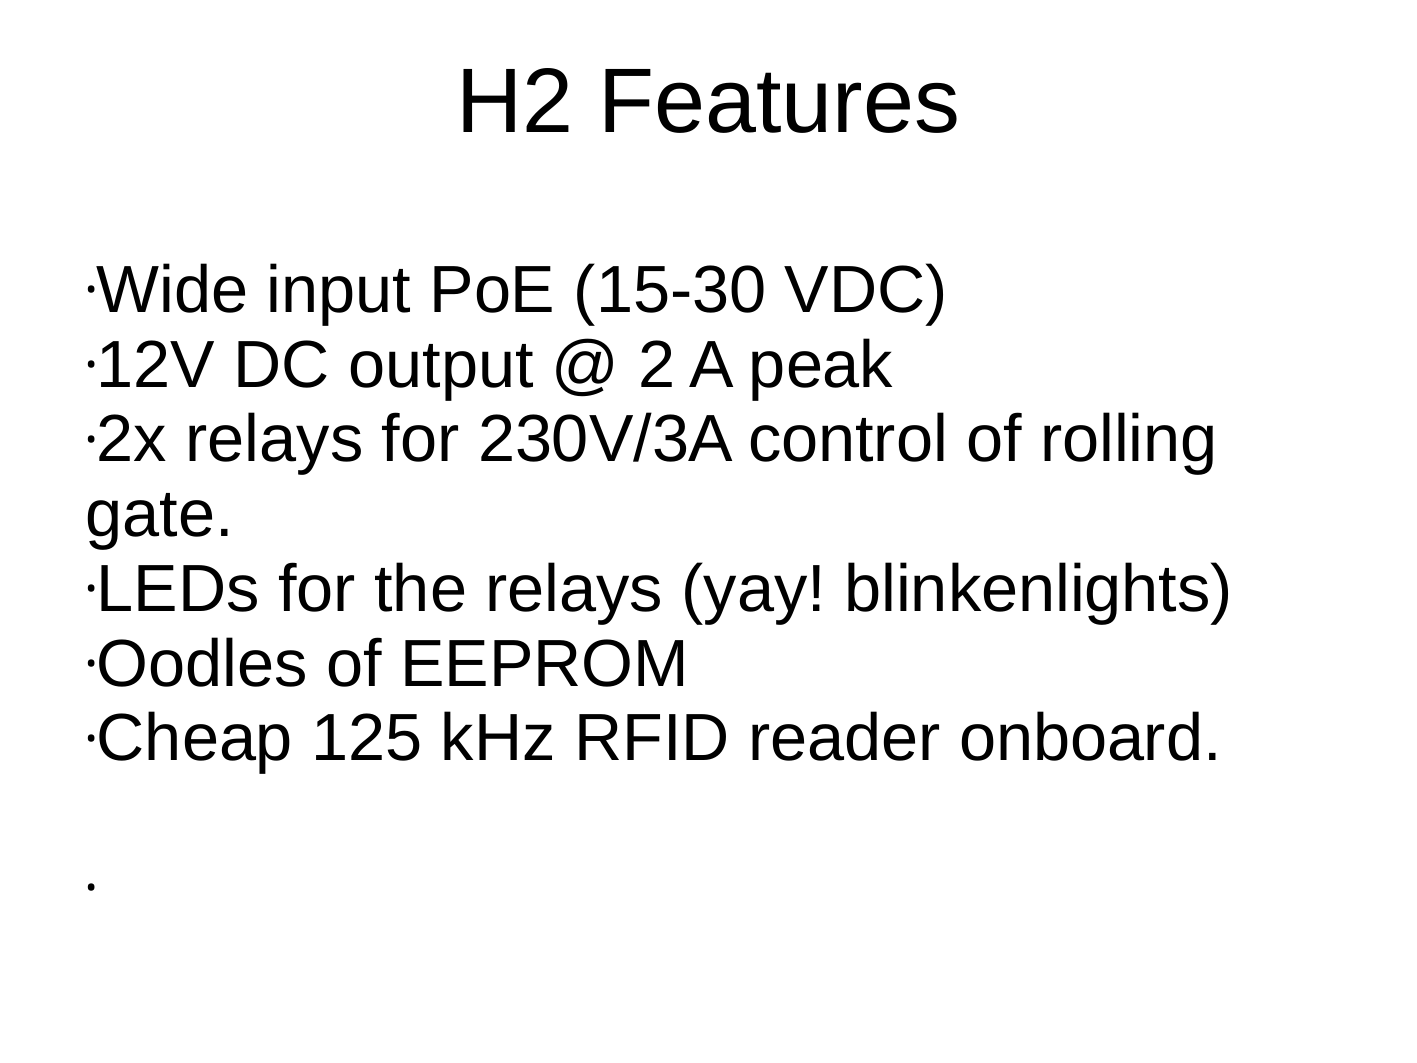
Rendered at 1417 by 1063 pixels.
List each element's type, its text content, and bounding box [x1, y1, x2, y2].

text_box Wide input PoE (15-30 VDC) 12V DC output @ 2 A peak 2x relays for 230V/3A control of rolling gate. LEDs for the relays (yay! blinkenlights) Oodles of EEPROM Cheap 125 kHz RFID reader onboard. [70, 244, 1346, 1007]
text_box H2 Features [70, 42, 1346, 172]
